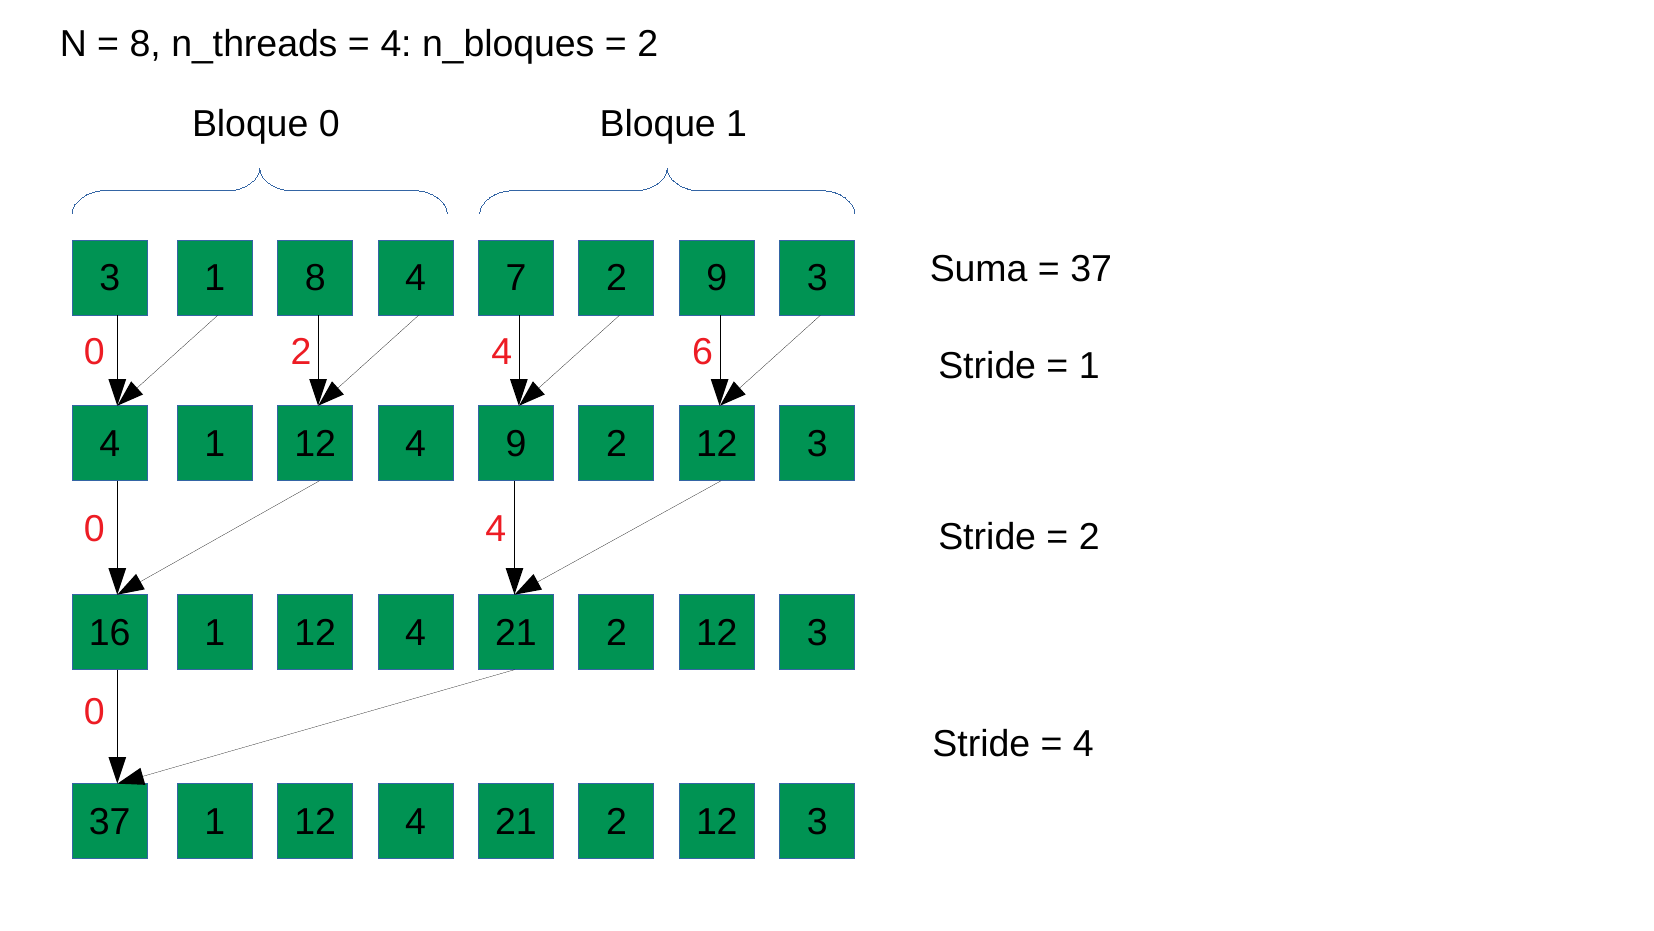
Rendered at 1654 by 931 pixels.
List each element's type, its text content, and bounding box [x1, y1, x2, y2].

text_box 0 [69, 323, 175, 406]
text_box 12 [679, 406, 755, 481]
text_box 12 [277, 406, 353, 481]
text_box 2 [320, 351, 381, 406]
text_box 0 [119, 355, 175, 406]
text_box 4 [521, 351, 582, 406]
text_box 7 [478, 240, 554, 316]
text_box 4 [72, 406, 148, 481]
text_box 1 [177, 240, 253, 316]
text_box 4 [470, 500, 576, 583]
text_box Bloque 0 [177, 95, 373, 194]
text_box 16 [72, 594, 148, 670]
text_box 21 [478, 594, 554, 670]
text_box 9 [478, 406, 554, 481]
text_box N = 8, n_threads = 4: n_bloques = 2 [45, 15, 676, 91]
text_box 2 [578, 783, 654, 859]
text_box Stride = 4 [917, 714, 1188, 772]
text_box 21 [478, 783, 554, 859]
text_box 12 [277, 783, 353, 859]
text_box 12 [679, 783, 755, 859]
text_box 9 [679, 240, 755, 316]
text_box 3 [779, 783, 855, 859]
text_box 4 [378, 405, 454, 481]
text_box 8 [277, 240, 353, 316]
text_box 3 [72, 240, 148, 316]
text_box 3 [779, 240, 855, 316]
text_box 4 [476, 323, 582, 406]
text_box 6 [722, 351, 783, 406]
text_box 2 [275, 323, 381, 406]
text_box 1 [177, 405, 253, 481]
text_box Suma = 37 [915, 240, 1216, 297]
text_box Stride = 2 [923, 507, 1194, 565]
text_box 2 [578, 240, 654, 316]
text_box 2 [578, 405, 654, 481]
text_box 2 [578, 594, 654, 670]
text_box 1 [177, 594, 253, 670]
text_box 0 [69, 683, 175, 766]
text_box 0 [69, 500, 175, 583]
text_box 12 [679, 594, 755, 670]
text_box 4 [378, 783, 454, 859]
text_box 3 [779, 405, 855, 481]
text_box Bloque 1 [584, 95, 780, 194]
text_box 37 [72, 783, 148, 859]
text_box 4 [378, 594, 454, 670]
text_box 3 [779, 594, 855, 670]
text_box 12 [277, 594, 353, 670]
text_box 1 [177, 783, 253, 859]
text_box 4 [378, 240, 454, 316]
text_box Stride = 1 [923, 336, 1194, 394]
text_box 6 [677, 323, 783, 406]
